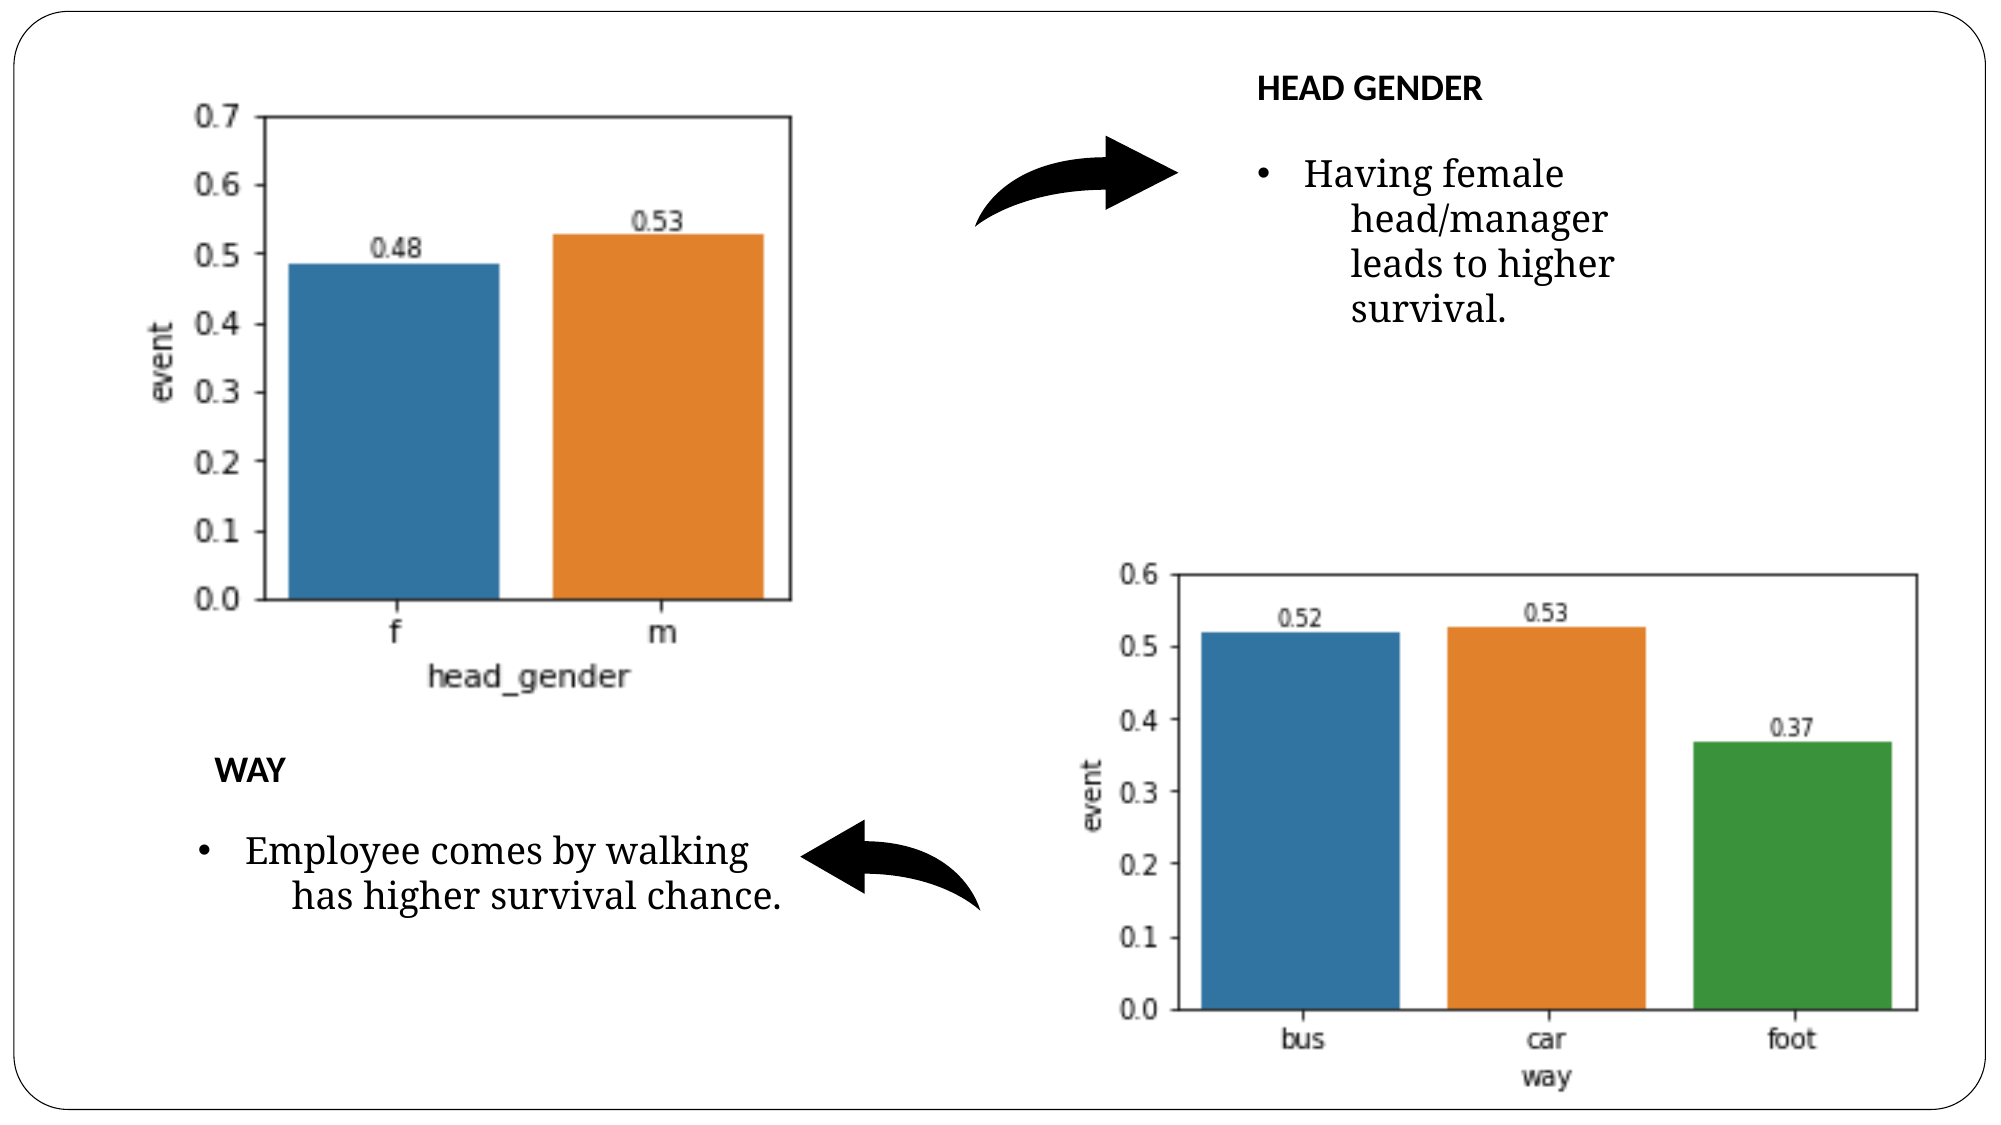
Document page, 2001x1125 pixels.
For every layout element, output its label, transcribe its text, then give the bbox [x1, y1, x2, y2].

picture [953, 105, 1201, 256]
text_box Having female head/manager leads to higher survival. [1241, 142, 1692, 295]
picture [126, 84, 812, 715]
picture [1062, 545, 1935, 1111]
picture [781, 789, 1000, 940]
text_box Employee comes by walking has higher survival chance. [183, 819, 781, 926]
text_box WAY [199, 737, 650, 798]
text_box HEAD GENDER [1241, 55, 1692, 117]
